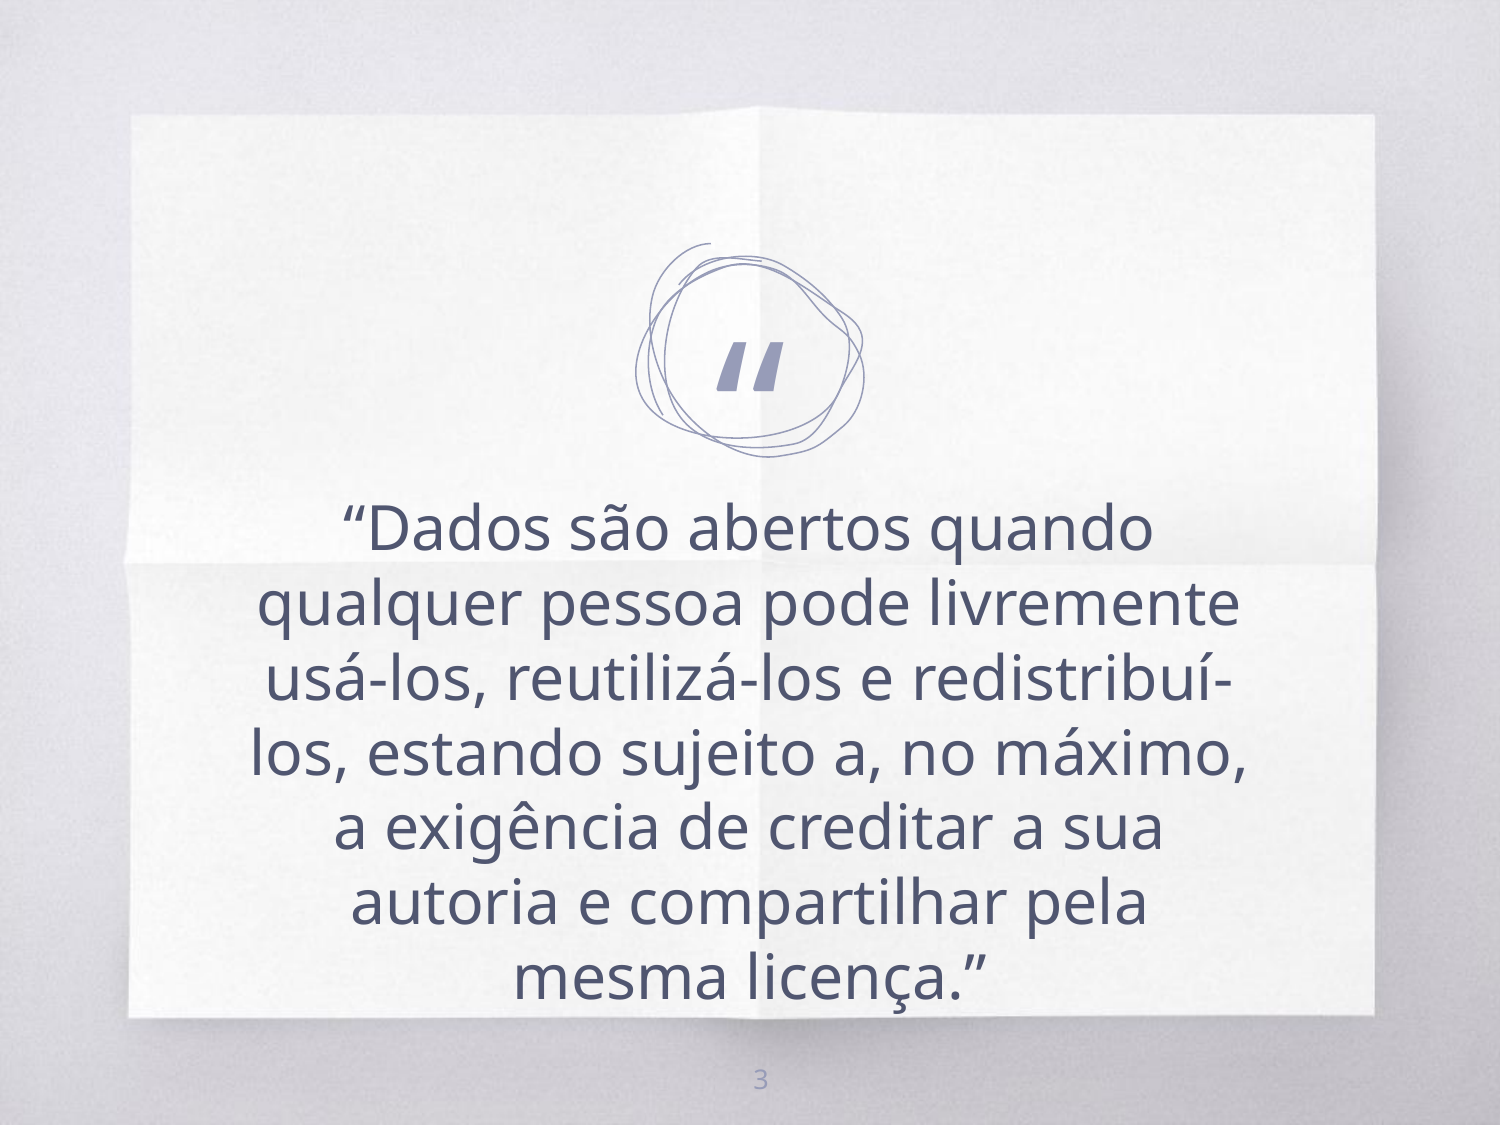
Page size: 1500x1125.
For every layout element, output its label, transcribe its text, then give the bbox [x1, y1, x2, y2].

slide_number <number> [372, 1047, 1150, 1113]
list “Dados são abertos quando qualquer pessoa pode livremente usá-los, reutilizá-los e redistribuí-los, estando sujeito a, no máximo, a exigência de creditar a sua autoria e compartilhar pela mesma licença.” [230, 472, 1270, 653]
picture [0, 0, 1500, 1125]
